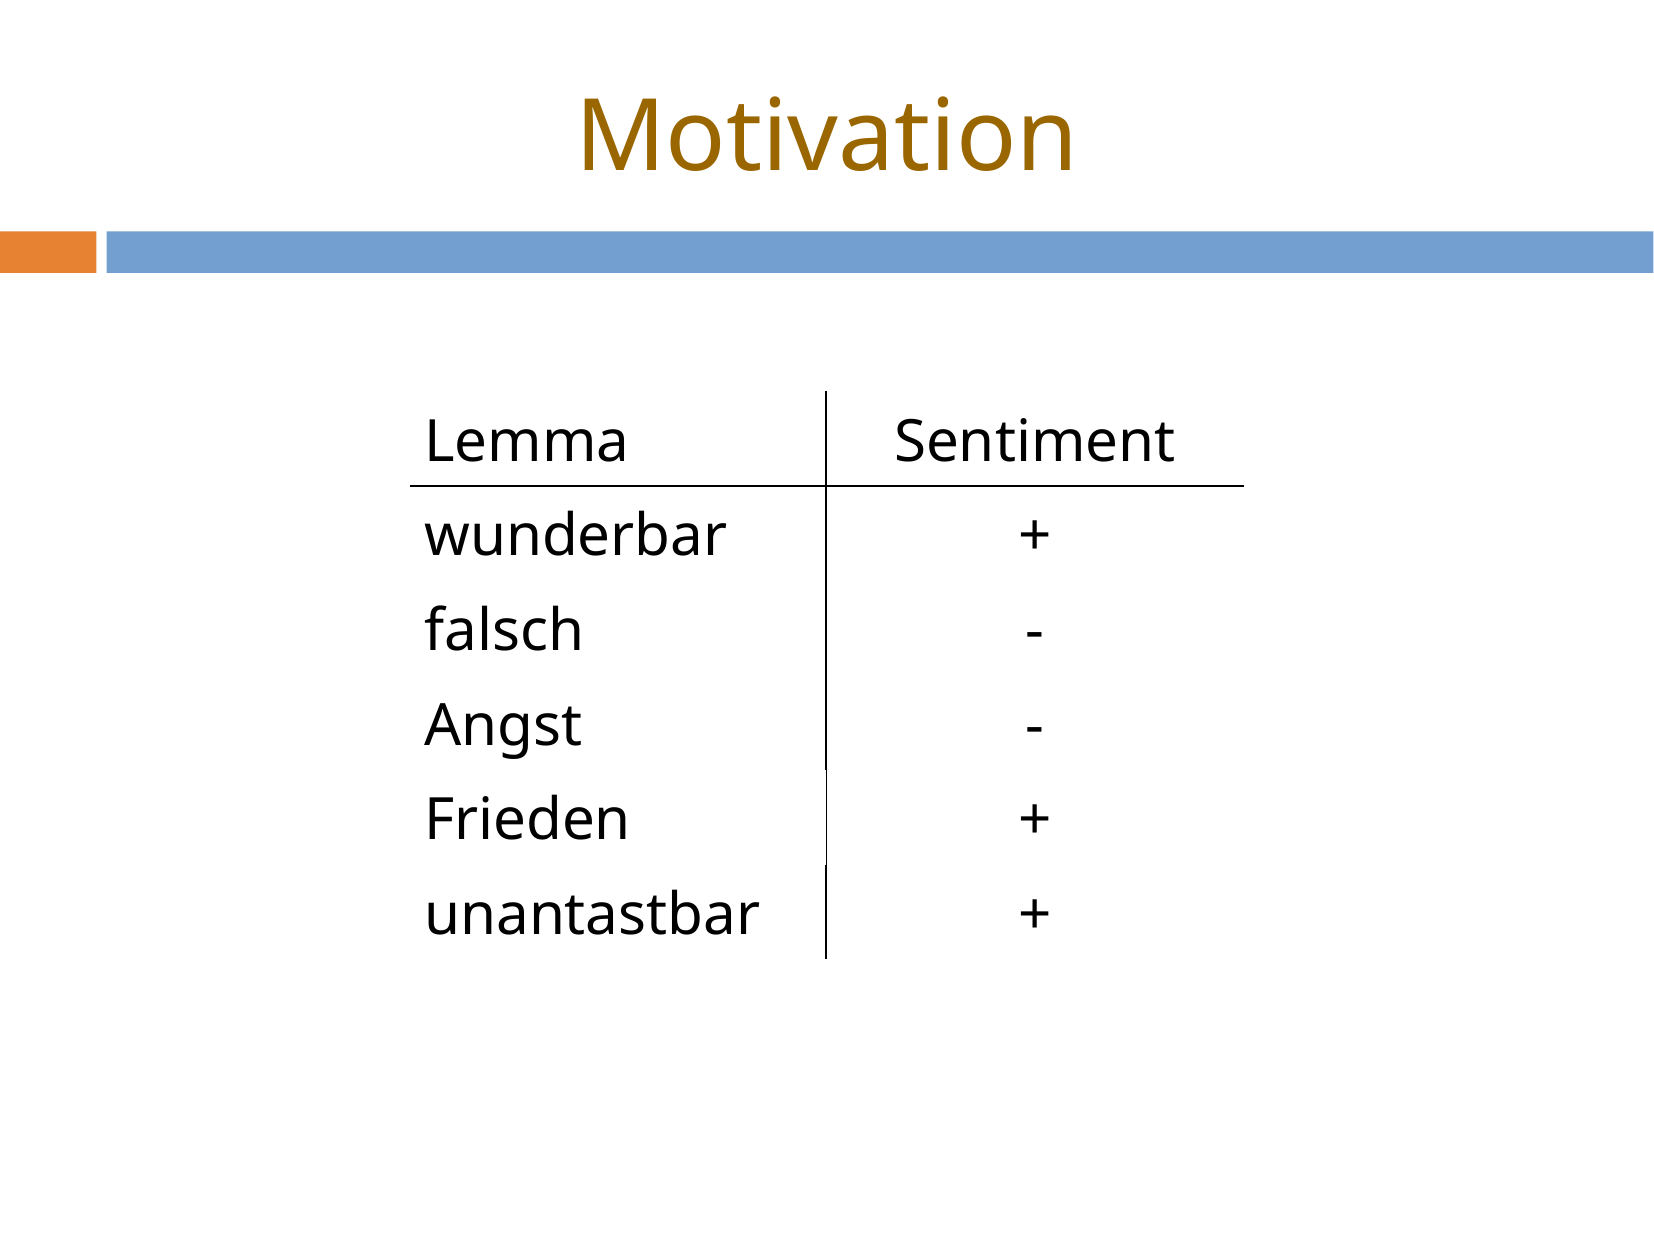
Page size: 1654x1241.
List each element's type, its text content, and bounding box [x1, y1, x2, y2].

table_cell - [827, 675, 1244, 770]
table_cell - [827, 581, 1244, 675]
table_cell Angst [410, 675, 825, 770]
table_cell + [827, 770, 1244, 865]
table_cell + [827, 865, 1244, 959]
table_cell wunderbar [410, 487, 825, 581]
table_header Lemma [410, 391, 825, 485]
table_cell unantastbar [410, 865, 825, 959]
table_cell falsch [410, 581, 825, 675]
title Motivation [0, 49, 1654, 213]
table_cell Frieden [410, 770, 826, 865]
table_cell + [827, 487, 1244, 581]
table_header Sentiment [827, 391, 1244, 485]
